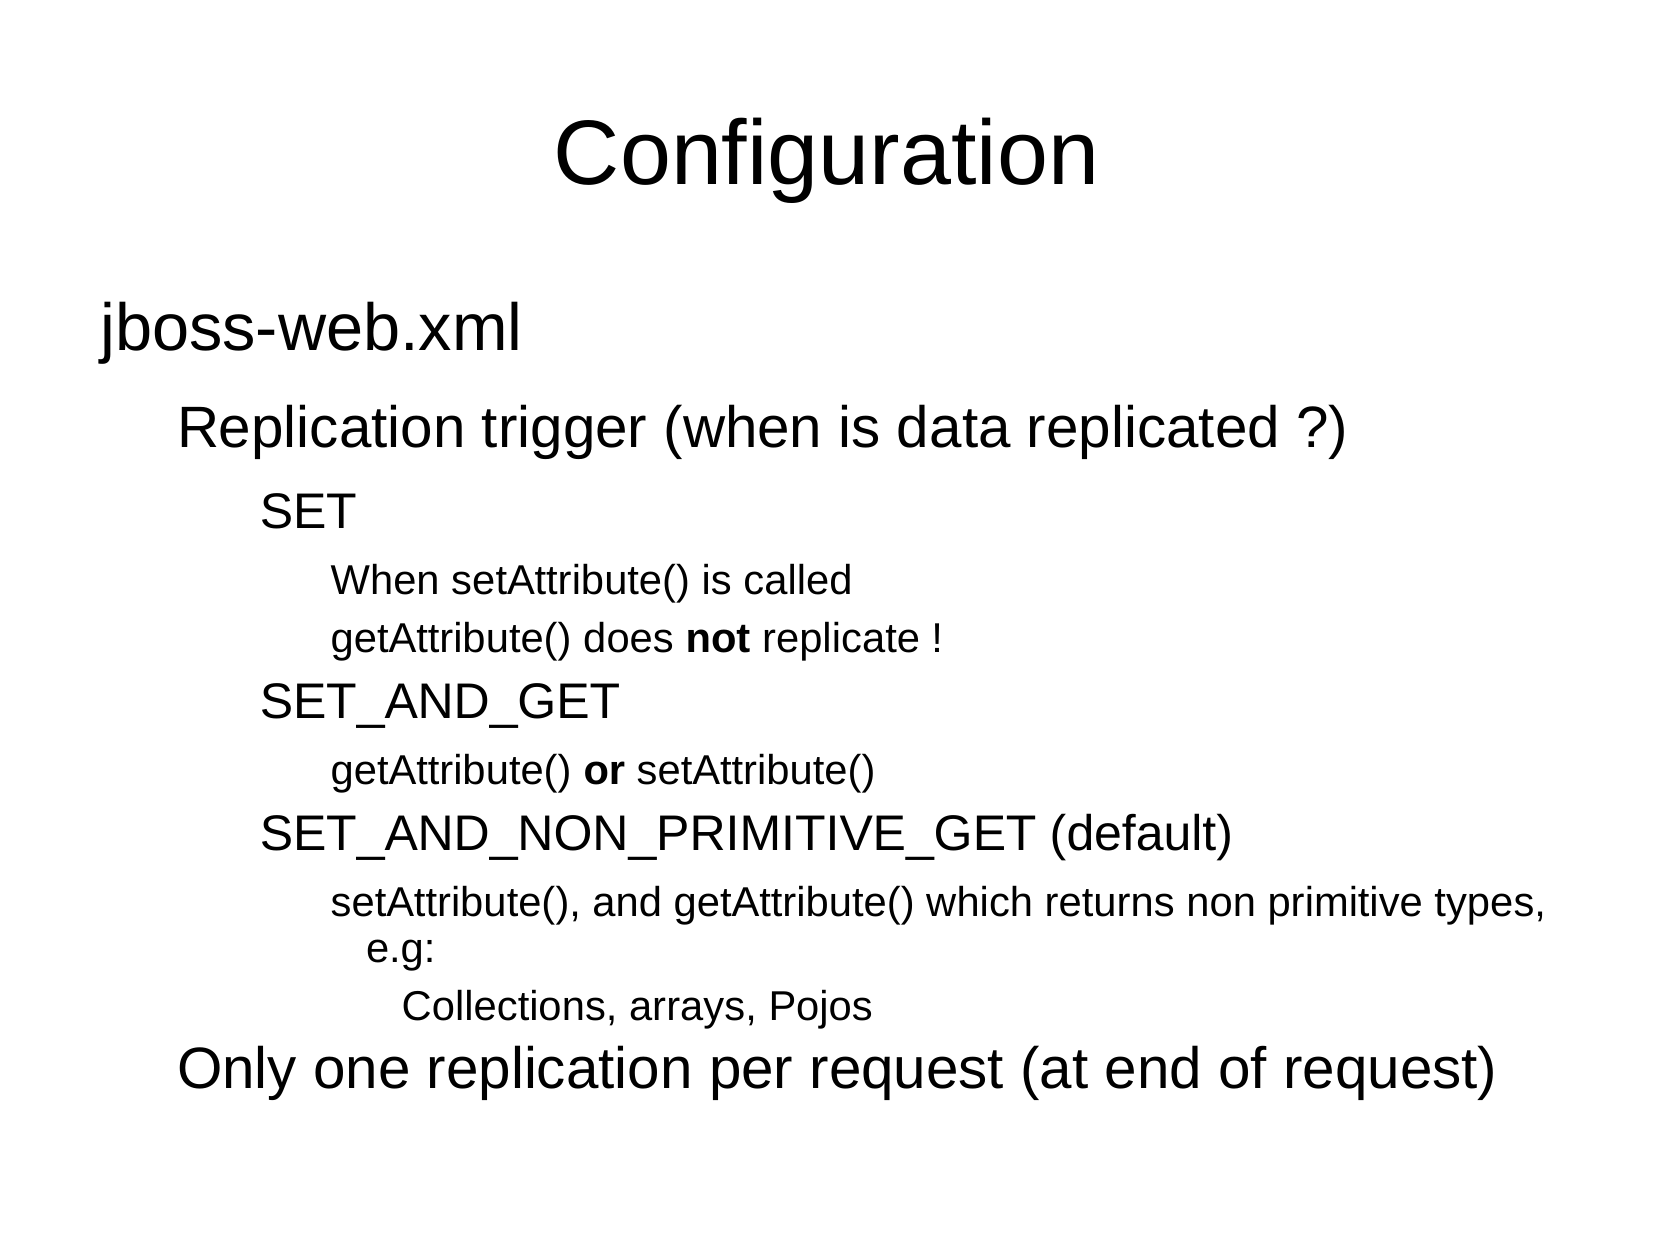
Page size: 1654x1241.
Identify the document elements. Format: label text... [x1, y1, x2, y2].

list jboss-web.xml Replication trigger (when is data replicated ?) SET When setAttribute() is called getAttribute() does not replicate ! SET_AND_GET getAttribute() or setAttribute() SET_AND_NON_PRIMITIVE_GET (default) setAttribute(), and getAttribute() which returns non primitive types, e.g: Collections, arrays, Pojos Only one replication per request (at end of request) [82, 290, 1571, 1101]
title Configuration [82, 56, 1571, 250]
